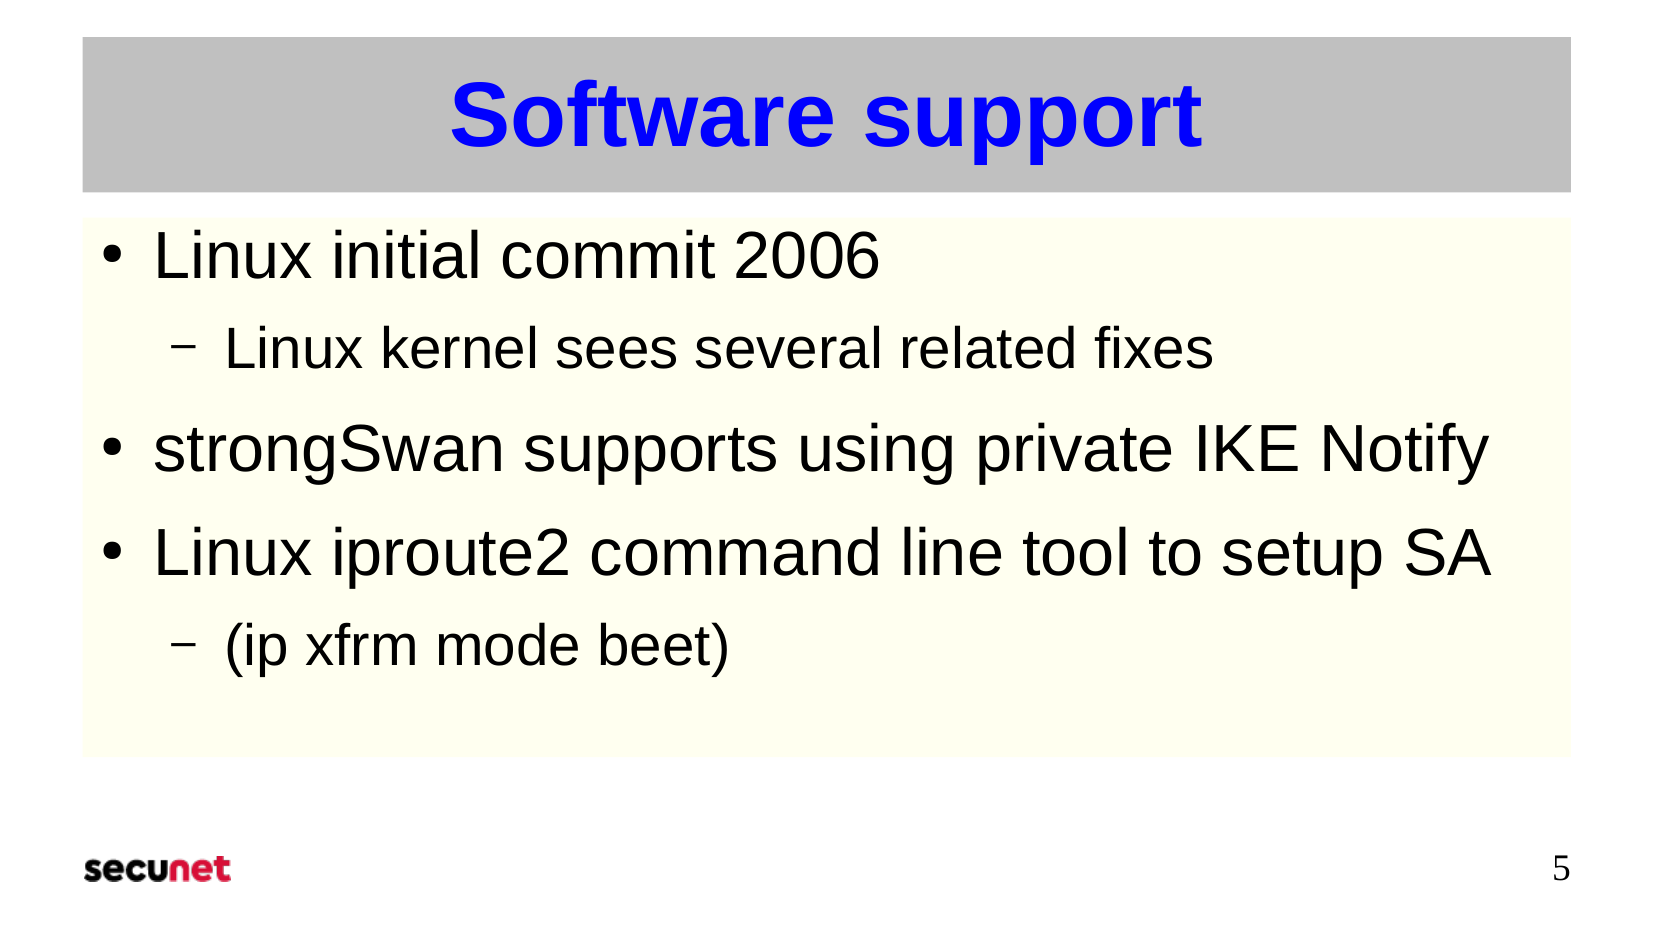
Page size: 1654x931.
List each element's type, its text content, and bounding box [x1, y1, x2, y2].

picture [84, 856, 231, 882]
list Linux initial commit 2006 Linux kernel sees several related fixes strongSwan supports using private IKE Notify Linux iproute2 command line tool to setup SA (ip xfrm mode beet) [82, 217, 1571, 758]
title Software support [82, 37, 1571, 193]
